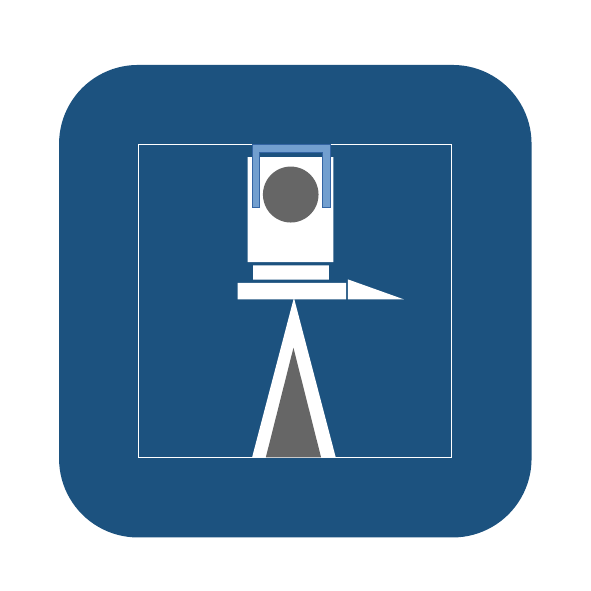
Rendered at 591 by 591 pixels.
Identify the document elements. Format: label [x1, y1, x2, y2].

text_box [59, 64, 532, 538]
